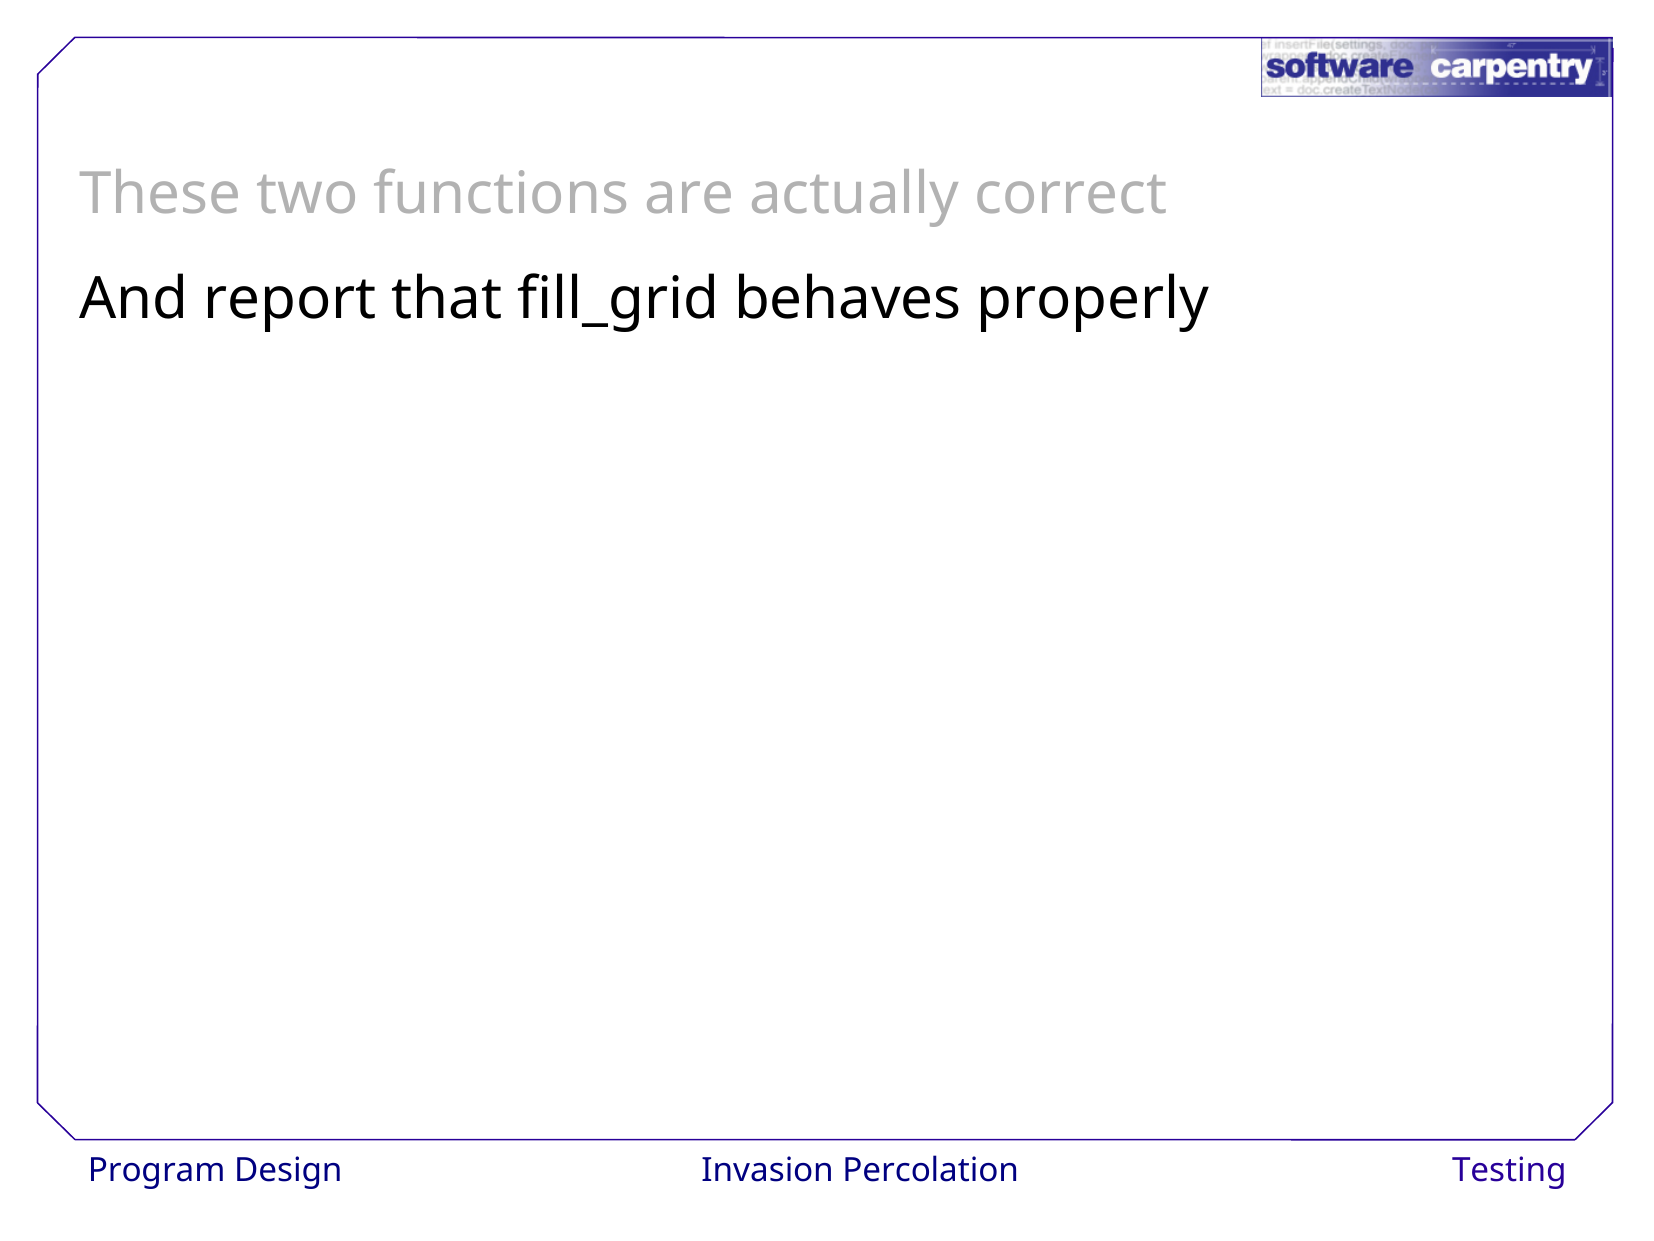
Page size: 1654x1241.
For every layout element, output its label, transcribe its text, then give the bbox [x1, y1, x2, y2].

text_box These two functions are actually correct And report that fill_grid behaves properly [64, 112, 1375, 338]
picture [1261, 39, 1613, 97]
